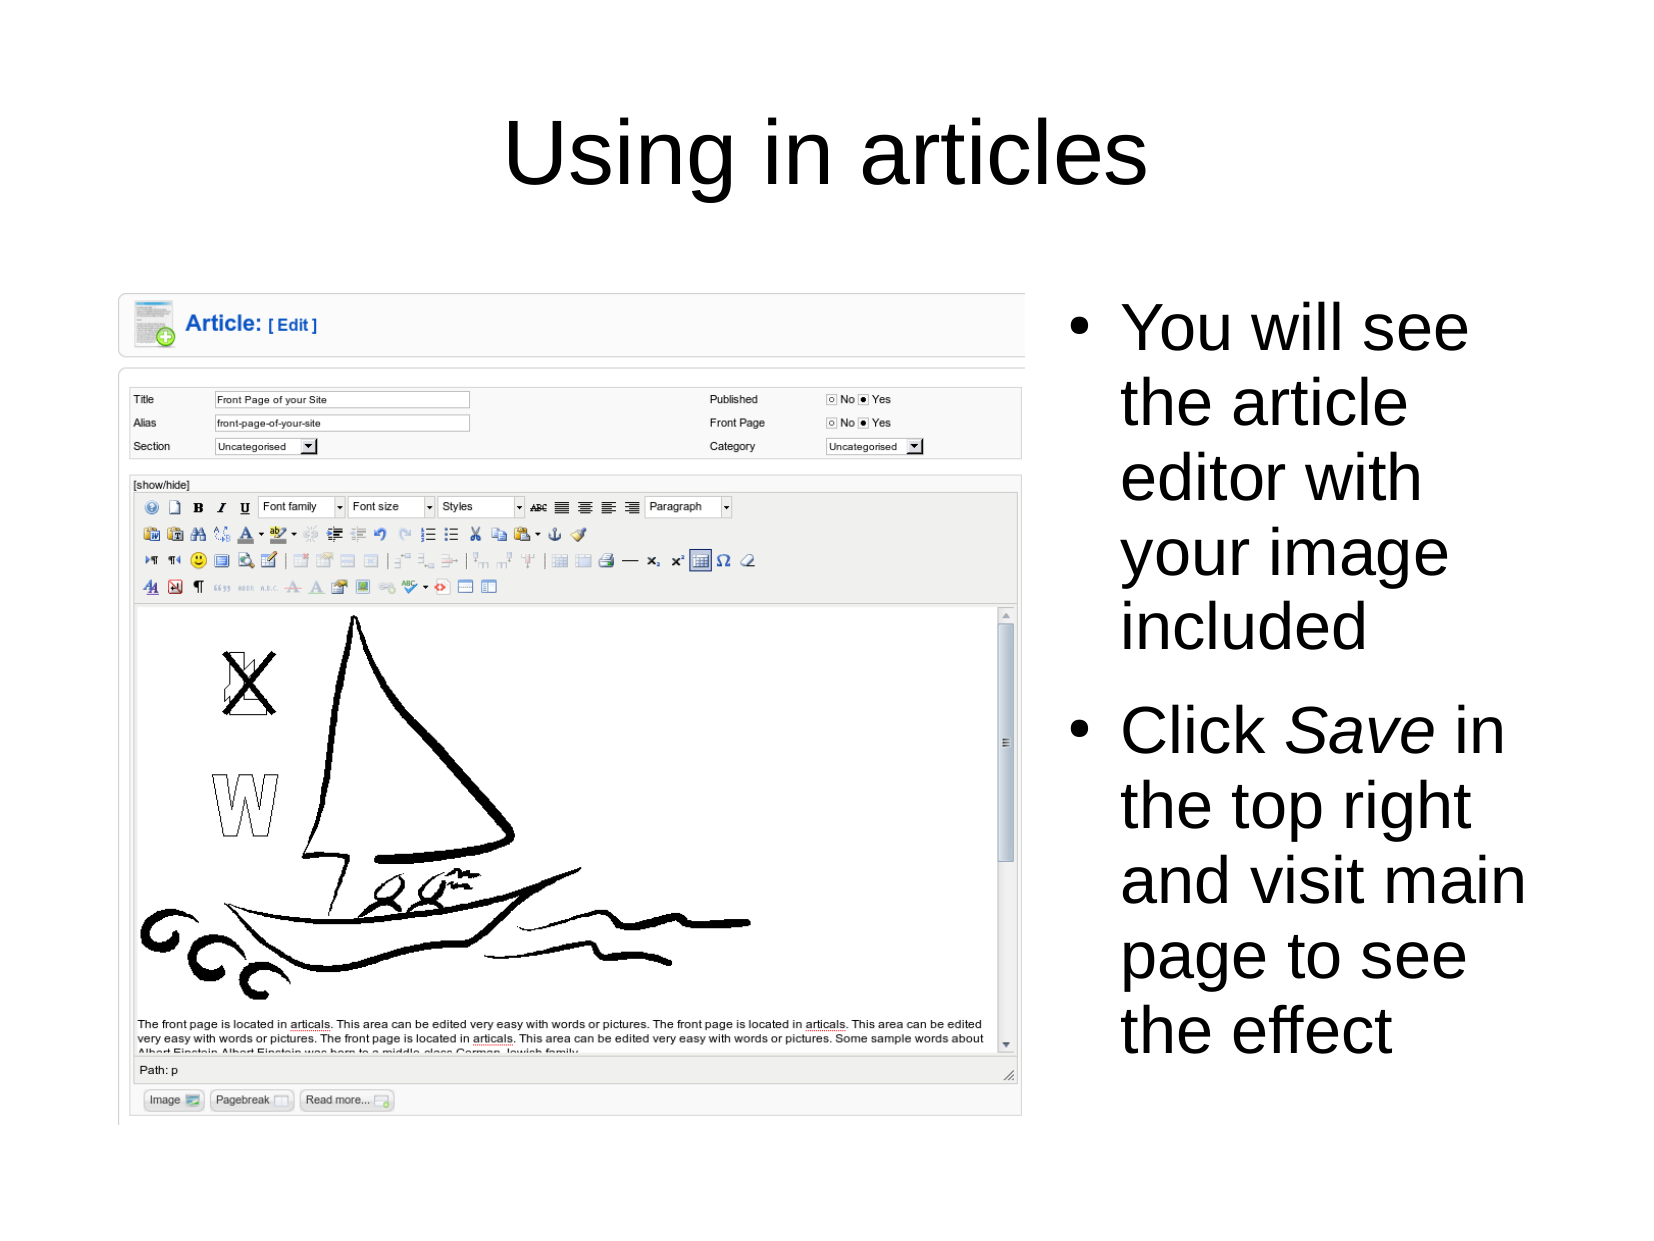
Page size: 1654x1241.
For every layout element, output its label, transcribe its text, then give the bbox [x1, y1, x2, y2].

list You will see the article editor with your image included Click Save in the top right and visit main page to see the effect [1050, 290, 1572, 1201]
picture [112, 288, 1025, 1126]
title Using in articles [82, 49, 1571, 257]
